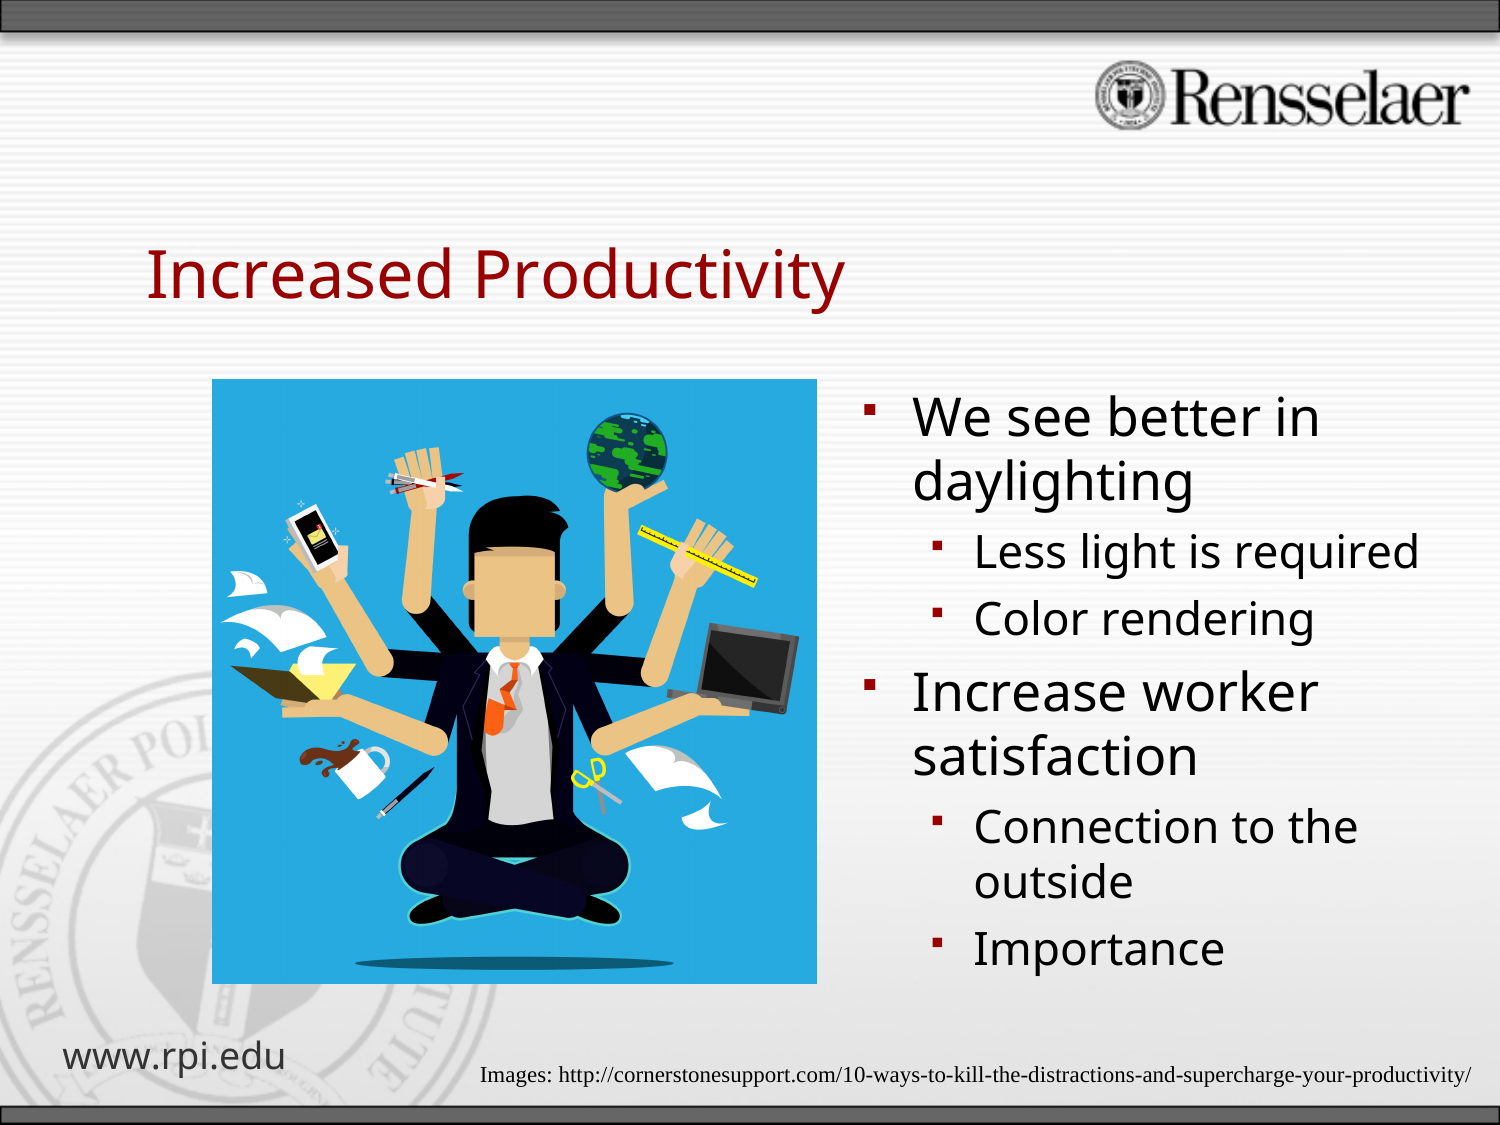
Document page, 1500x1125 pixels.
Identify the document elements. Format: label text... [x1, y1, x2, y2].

list We see better in daylighting Less light is required Color rendering Increase worker satisfaction Connection to the outside Importance [846, 375, 1451, 988]
picture [0, 0, 1500, 1125]
text_box Images: http://cornerstonesupport.com/10-ways-to-kill-the-distractions-and-supercharge-your-productivity/ [465, 1052, 1500, 1096]
title Increased Productivity [131, 215, 1457, 328]
